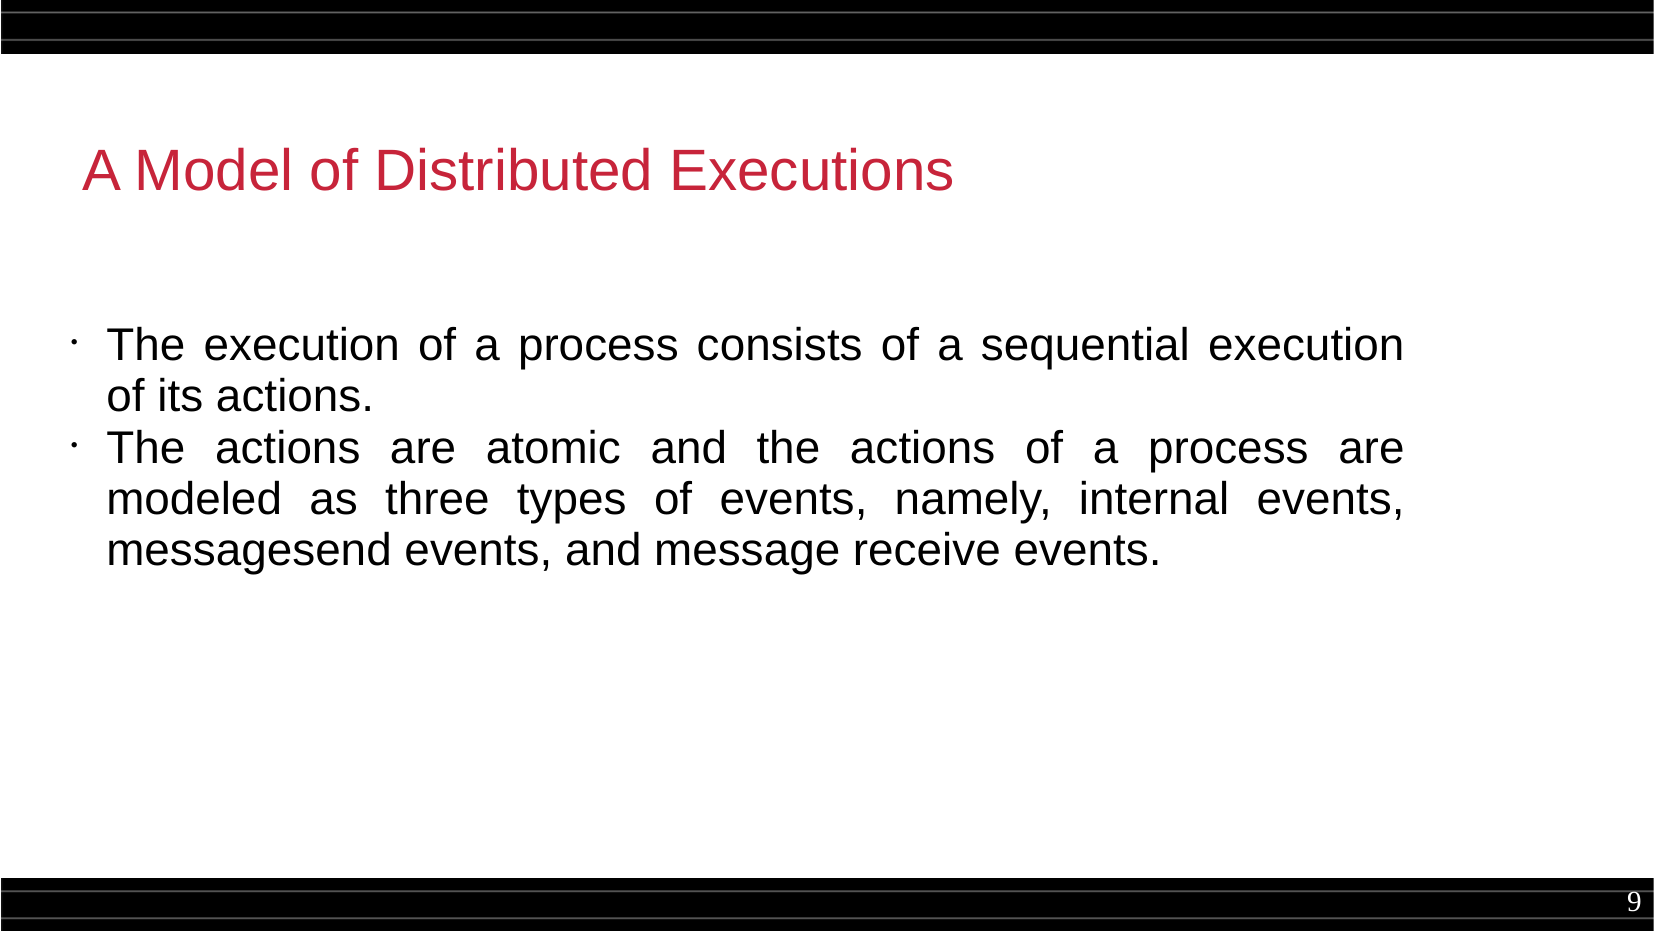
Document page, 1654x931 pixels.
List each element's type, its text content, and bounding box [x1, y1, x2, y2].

subtitle The execution of a process consists of a sequential execution of its actions. The actions are atomic and the actions of a process are modeled as three types of events, namely, internal events, messagesend events, and message receive events. [70, 200, 1406, 746]
picture [1, 878, 1654, 931]
title A Model of Distributed Executions [82, 92, 1571, 249]
picture [1, 0, 1654, 54]
